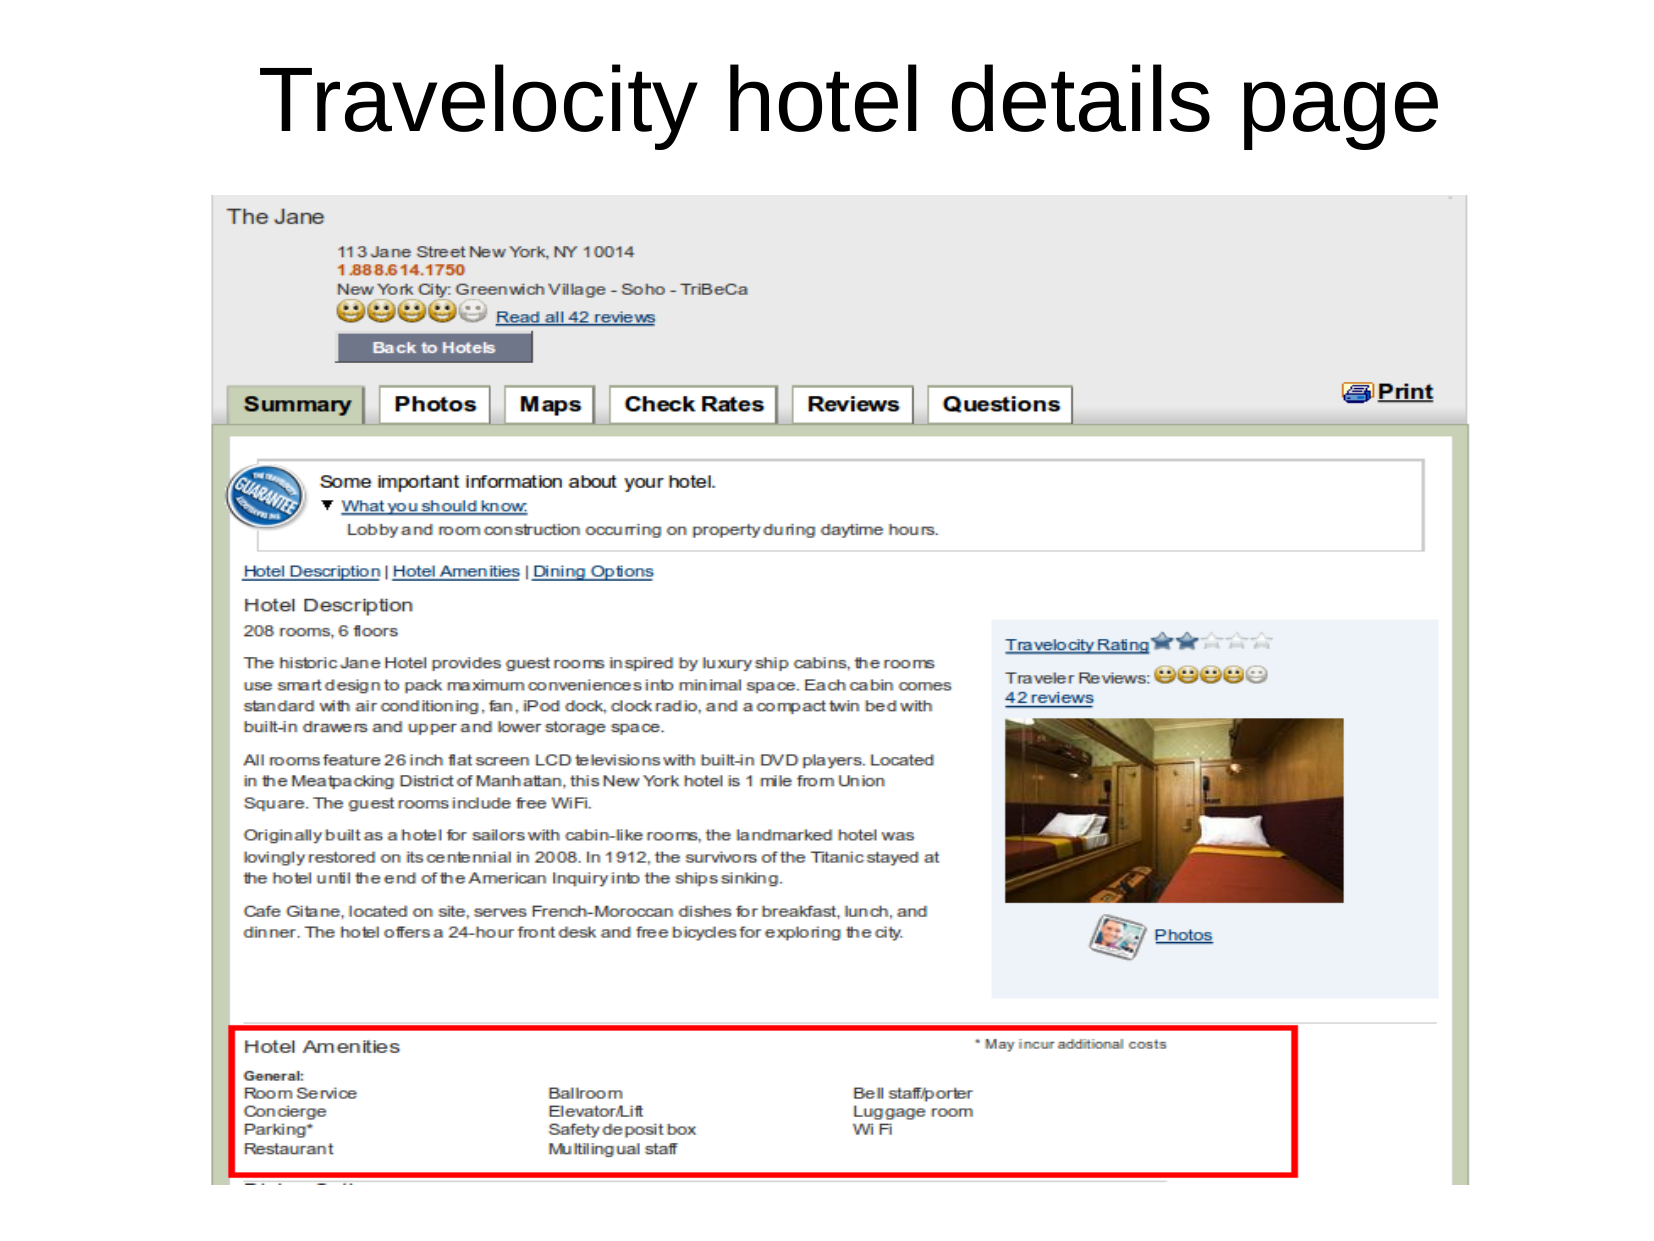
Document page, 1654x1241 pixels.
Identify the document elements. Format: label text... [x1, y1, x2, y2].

title Travelocity hotel details page [157, 48, 1546, 152]
picture [210, 195, 1471, 1186]
